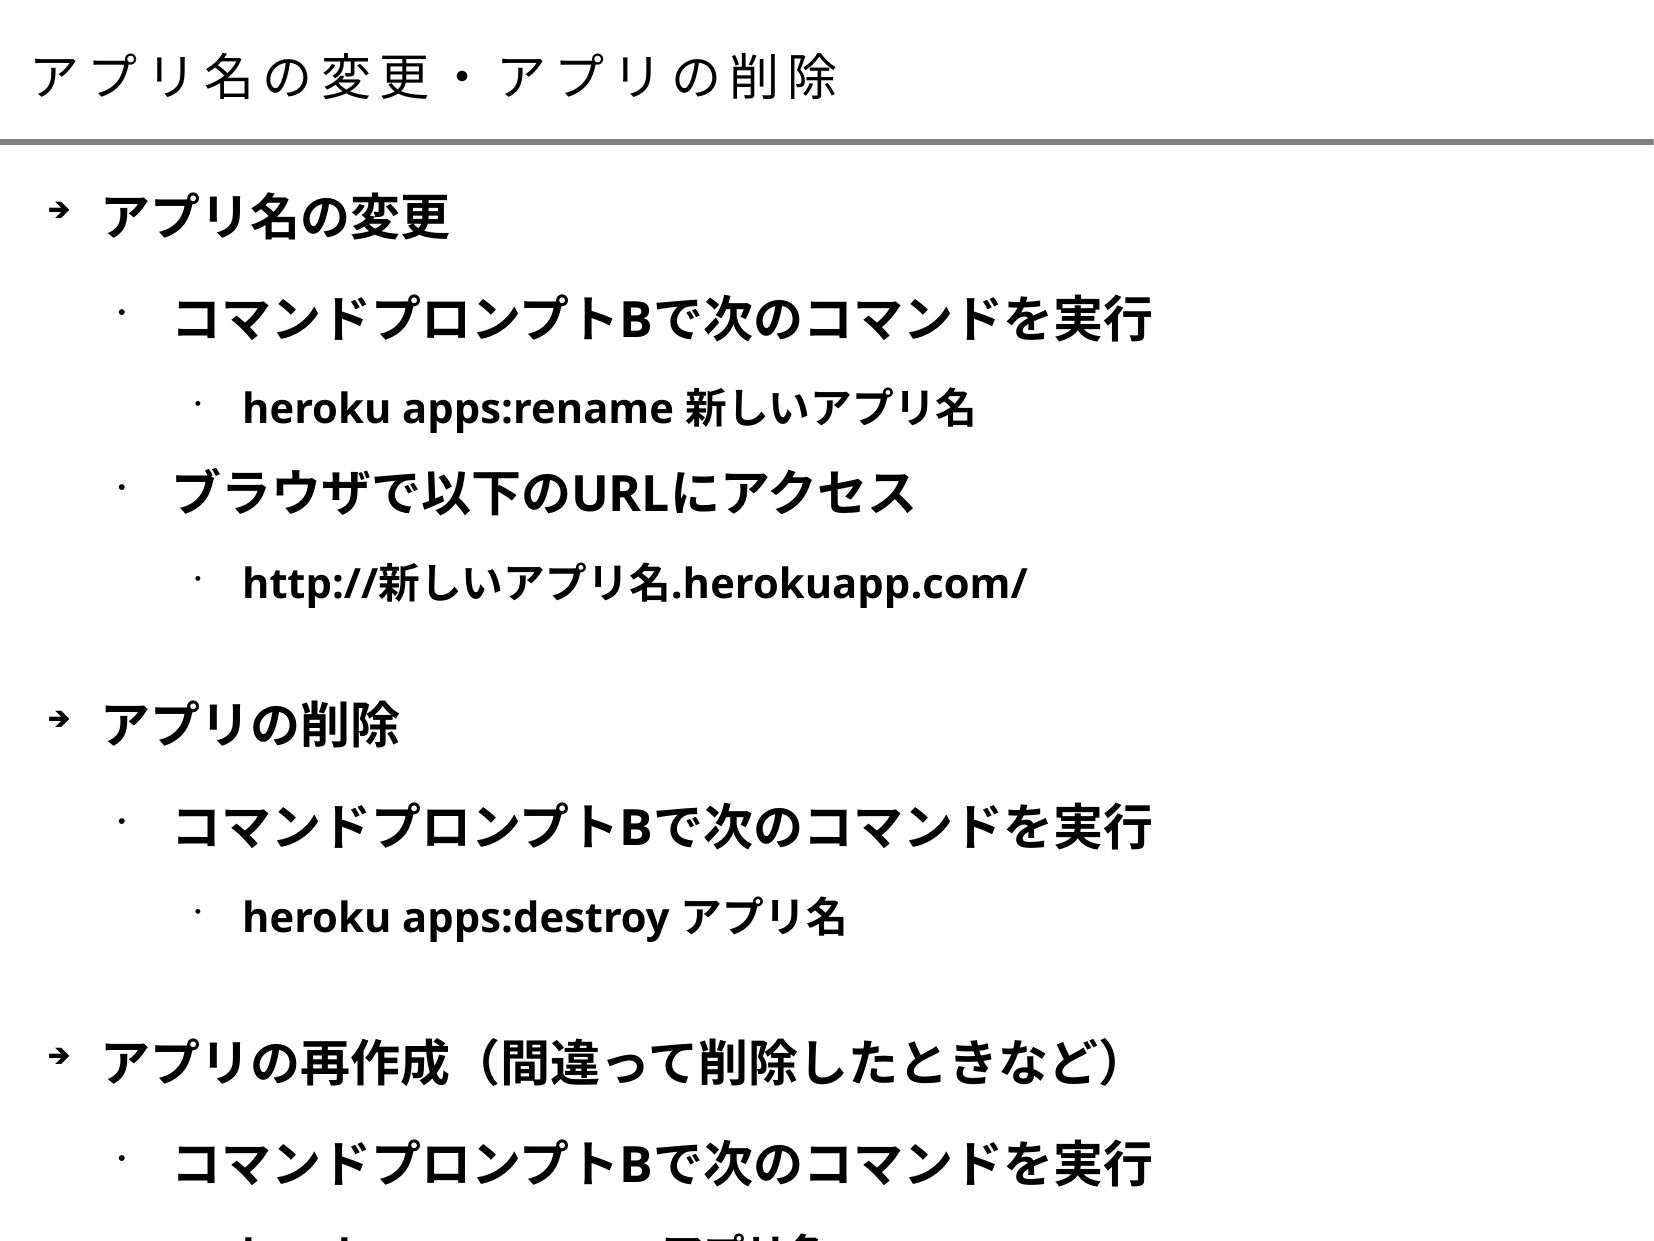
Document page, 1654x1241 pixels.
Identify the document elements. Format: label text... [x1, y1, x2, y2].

title アプリ名の変更・アプリの削除 [29, 29, 1625, 119]
list アプリ名の変更 コマンドプロンプトBで次のコマンドを実行 heroku apps:rename 新しいアプリ名 ブラウザで以下のURLにアクセス http://新しいアプリ名.herokuapp.com/ アプリの削除 コマンドプロンプトBで次のコマンドを実行 heroku apps:destroy アプリ名 アプリの再作成（間違って削除したときなど） コマンドプロンプトBで次のコマンドを実行 heroku create --app アプリ名 git push heroku master heroku run:detached rake db:migrate [29, 177, 1625, 1152]
